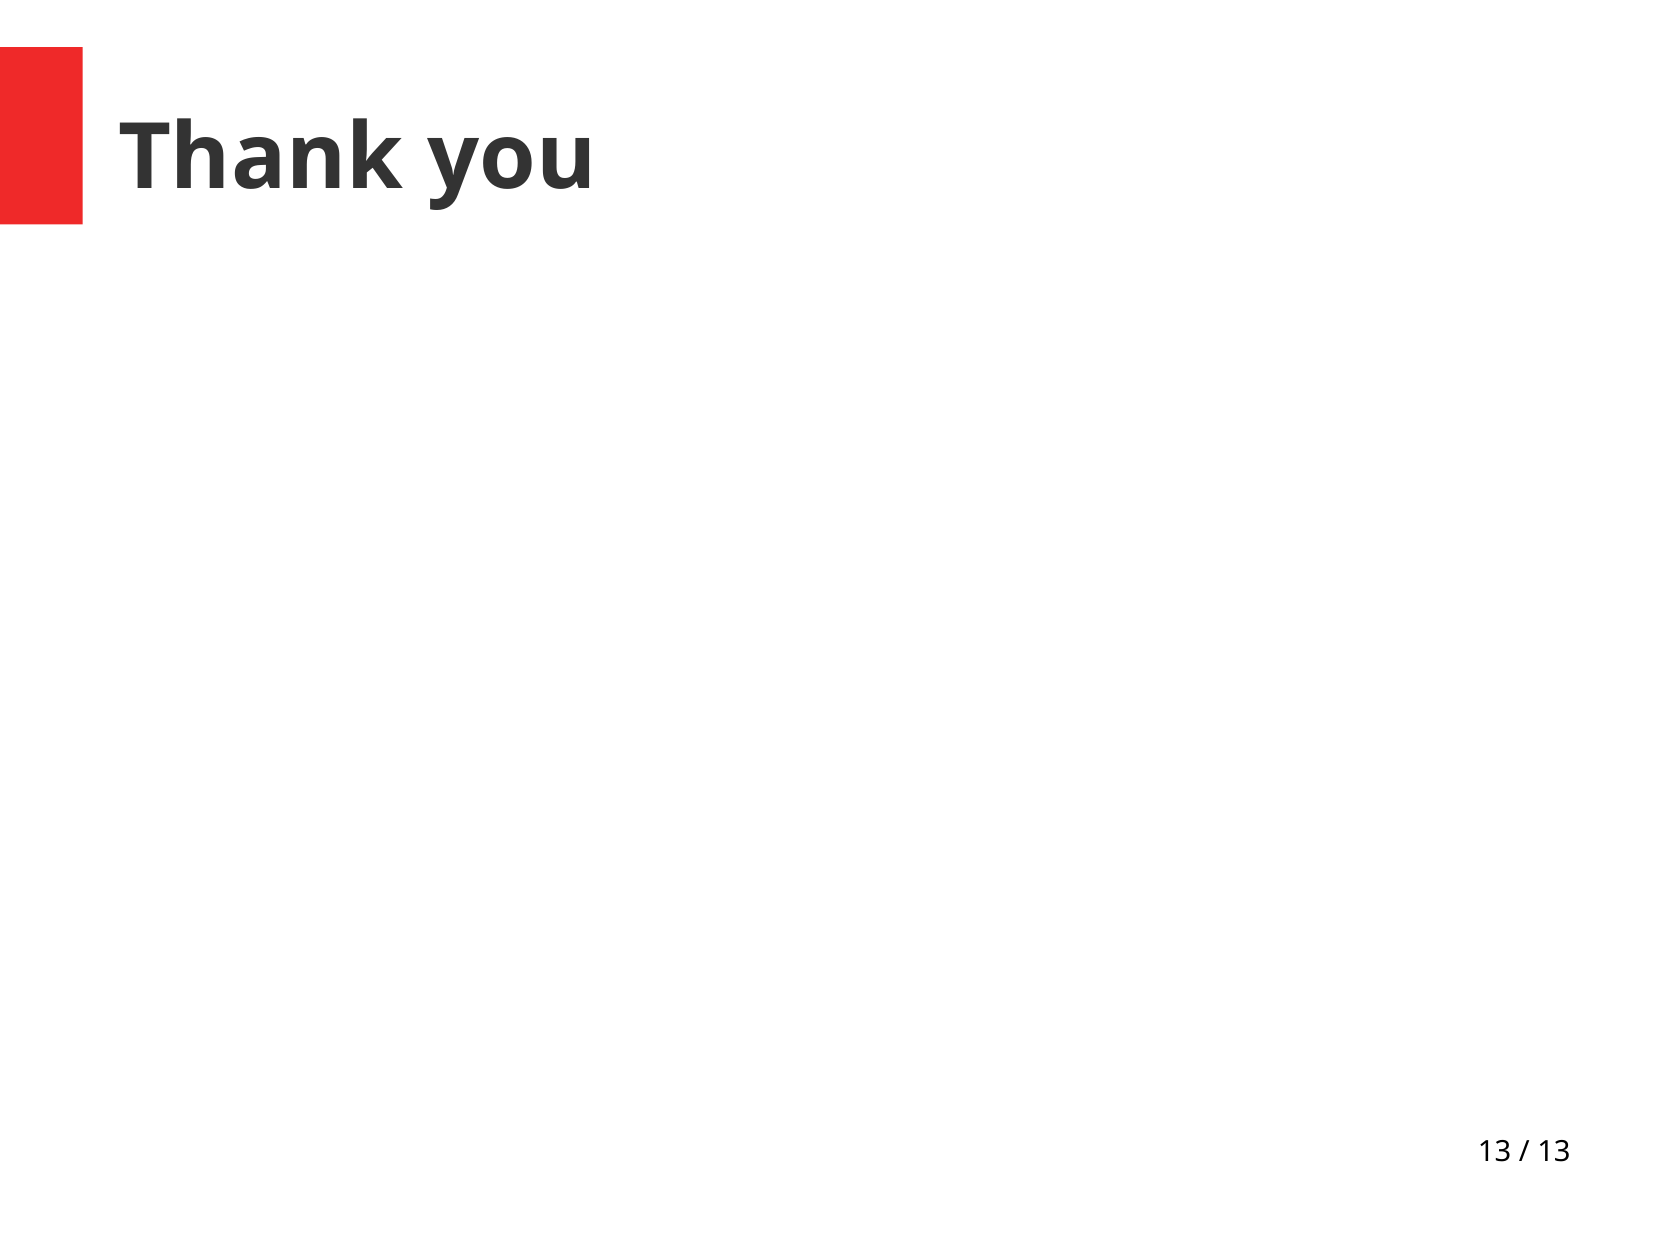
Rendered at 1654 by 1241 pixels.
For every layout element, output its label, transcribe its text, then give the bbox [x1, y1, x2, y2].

title Thank you [118, 49, 1571, 257]
